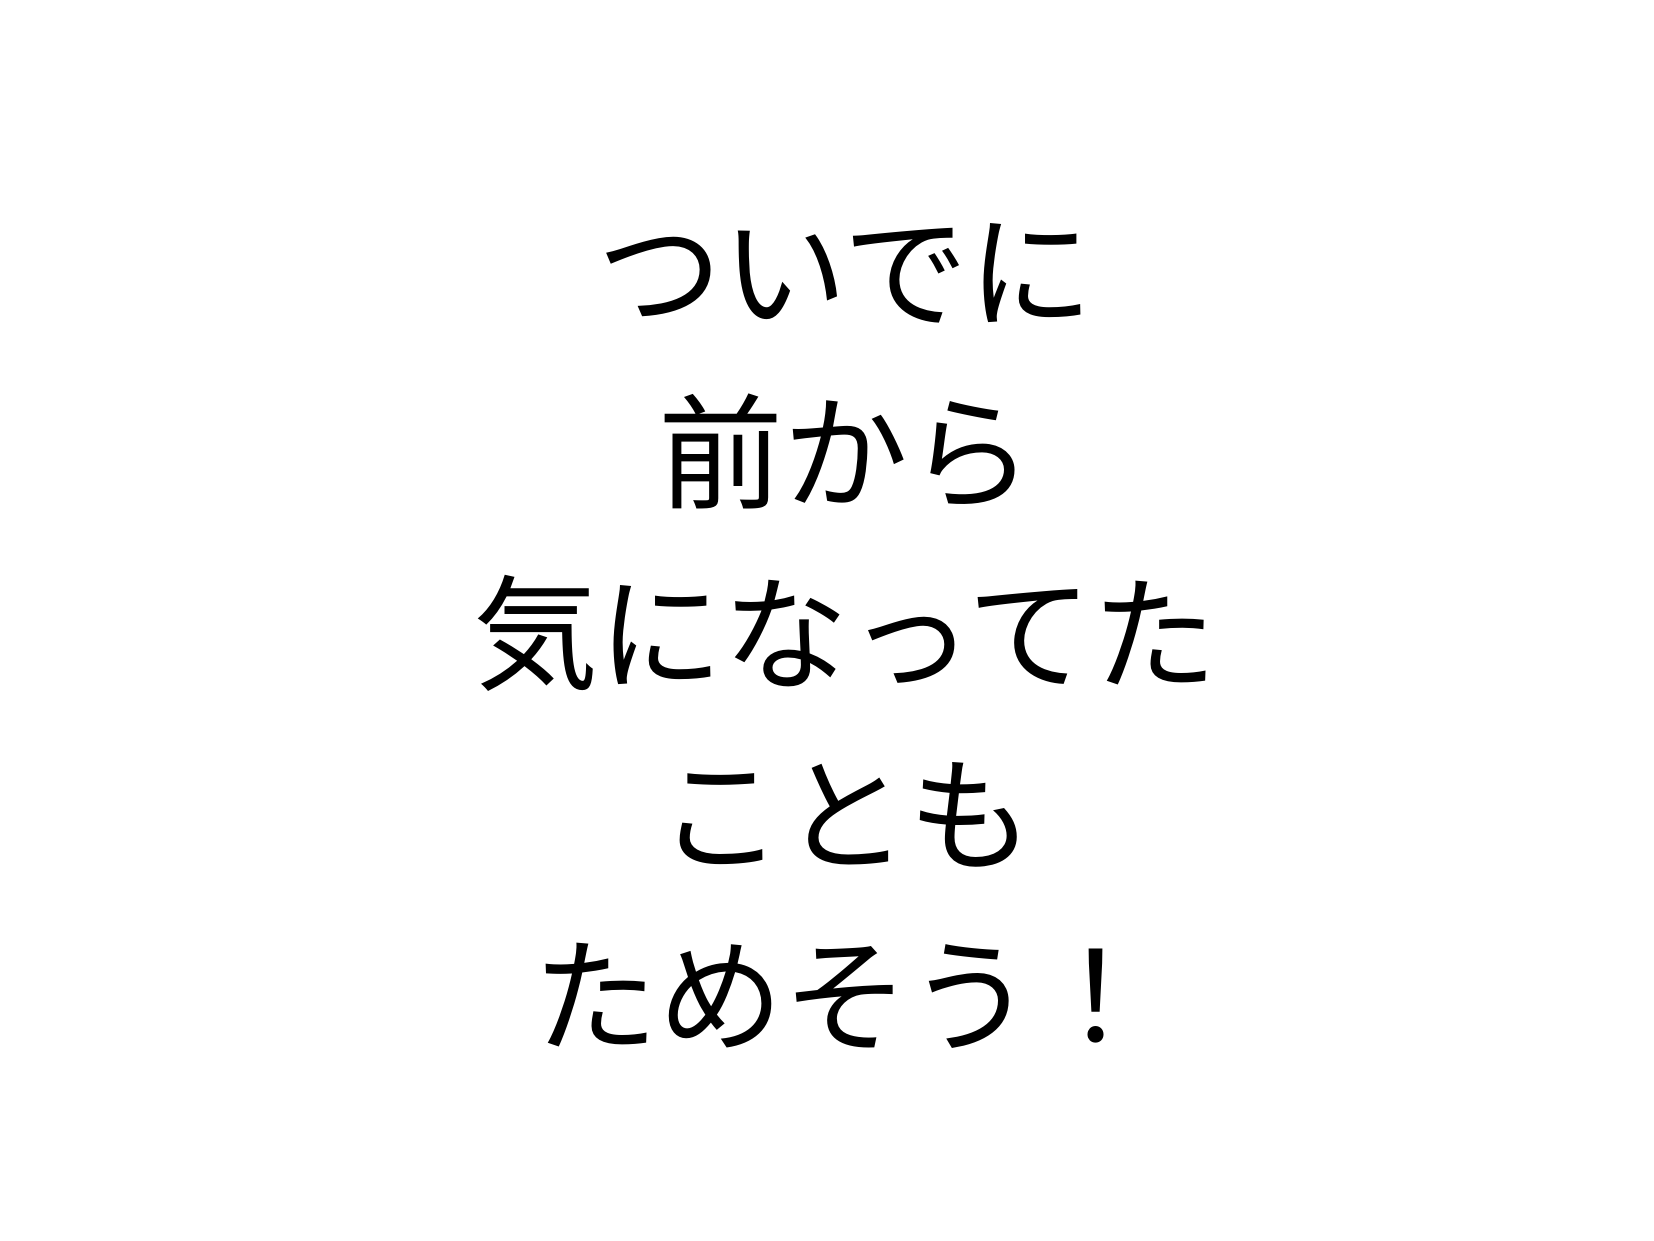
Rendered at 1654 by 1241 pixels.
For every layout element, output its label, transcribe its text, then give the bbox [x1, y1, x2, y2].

list ついでに 前から 気になってた ことも ためそう！ [82, 59, 1538, 1193]
